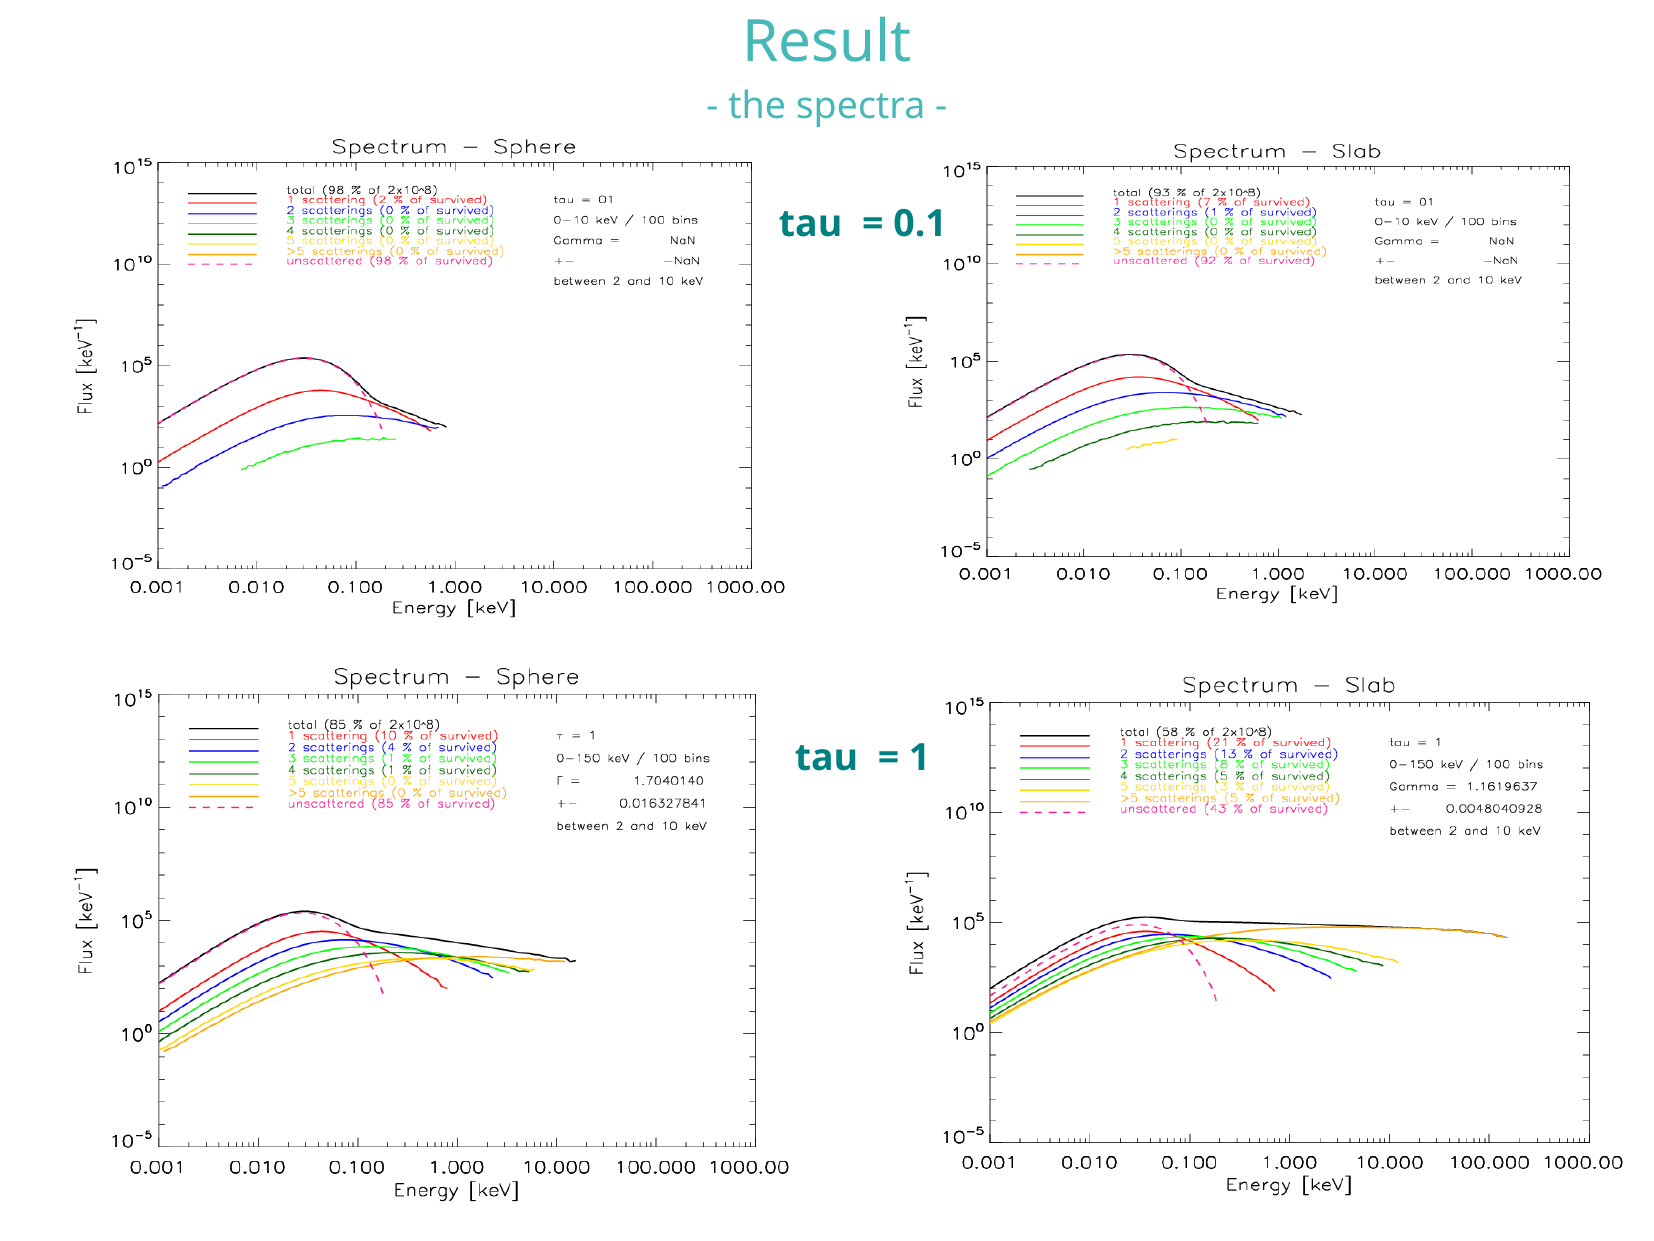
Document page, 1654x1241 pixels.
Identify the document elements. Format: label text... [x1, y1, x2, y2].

picture [39, 660, 790, 1216]
picture [870, 137, 1603, 616]
title Result - the spectra - [0, 5, 1654, 123]
picture [39, 132, 786, 631]
picture [870, 669, 1624, 1210]
text_box tau = 0.1 [764, 189, 956, 256]
text_box tau = 1 [780, 723, 944, 787]
